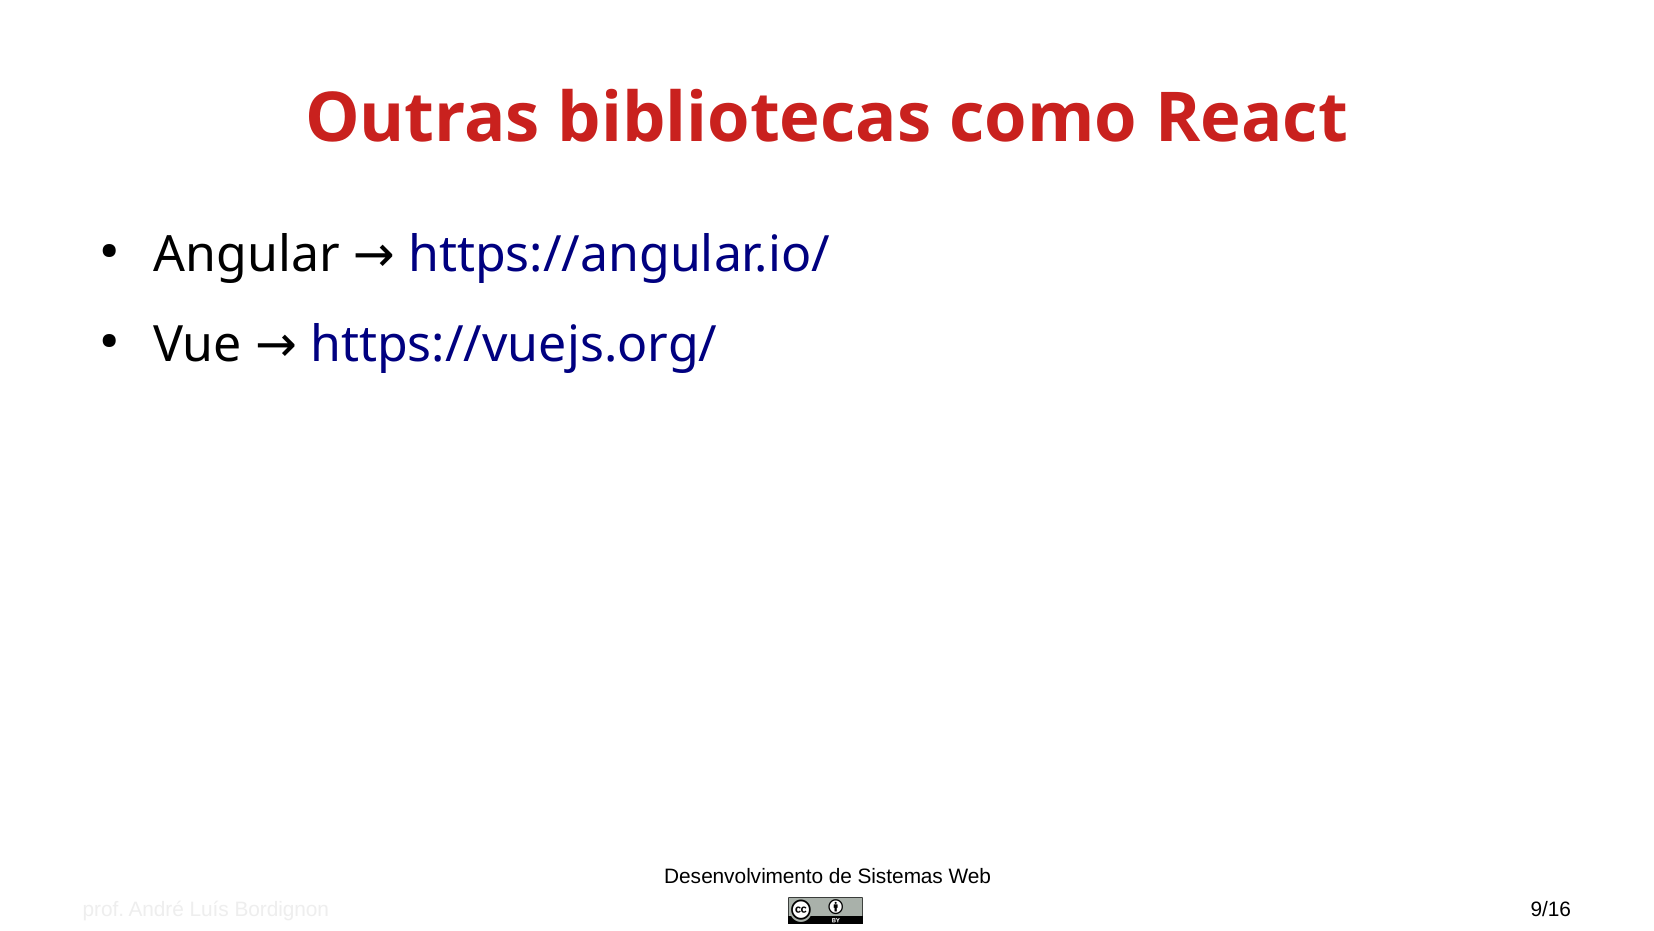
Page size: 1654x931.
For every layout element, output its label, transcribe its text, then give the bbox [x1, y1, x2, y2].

list Angular → https://angular.io/ Vue → https://vuejs.org/ [82, 217, 1571, 827]
title Outras bibliotecas como React [82, 37, 1571, 193]
picture [788, 897, 863, 924]
